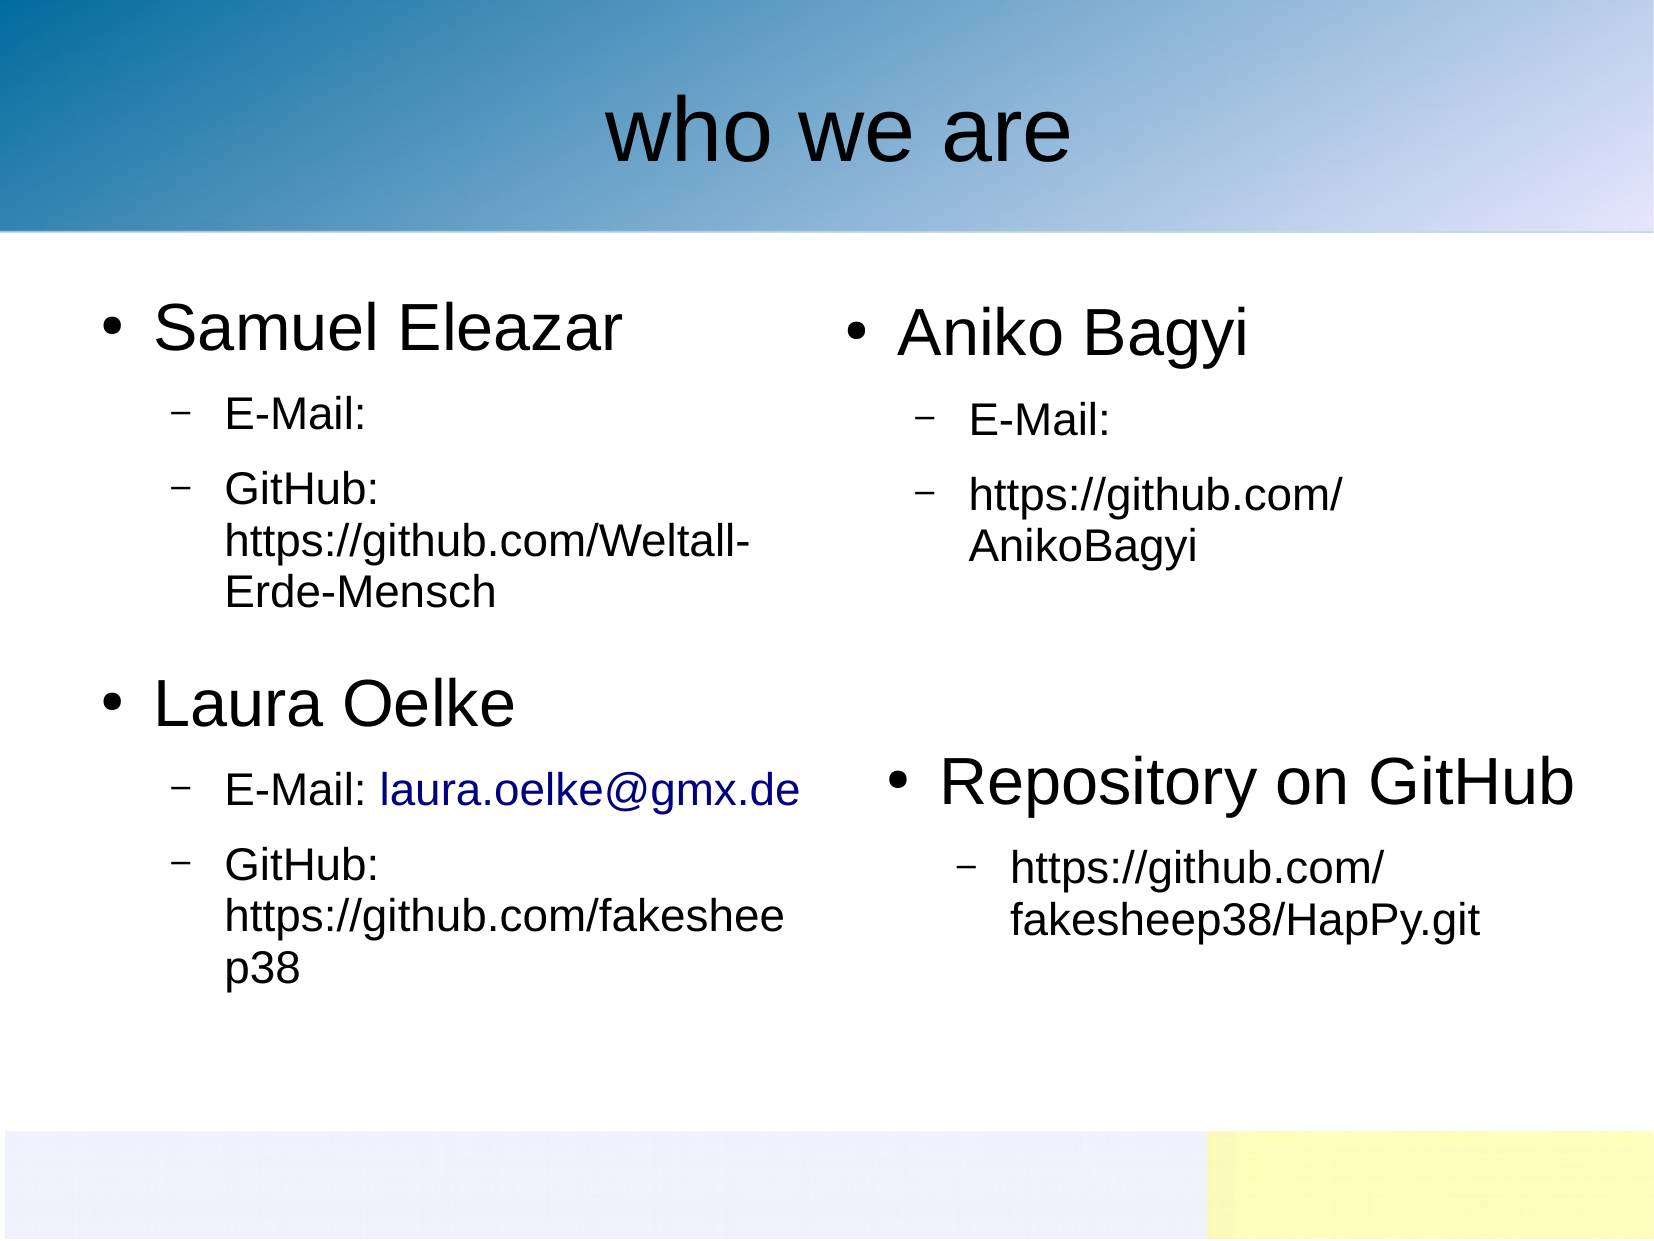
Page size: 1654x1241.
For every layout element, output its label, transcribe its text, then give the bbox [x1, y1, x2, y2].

list Laura Oelke E-Mail: laura.oelke@gmx.de GitHub: https://github.com/fakesheep38 [82, 665, 809, 1009]
picture [5, 1131, 1654, 1239]
list Repository on GitHub https://github.com/fakesheep38/HapPy.git [868, 744, 1595, 1088]
picture [0, 0, 1654, 233]
list Samuel Eleazar E-Mail: GitHub: https://github.com/Weltall-Erde-Mensch [82, 290, 809, 634]
list Aniko Bagyi E-Mail: https://github.com/AnikoBagyi [826, 295, 1553, 639]
title who we are [82, 25, 1571, 233]
